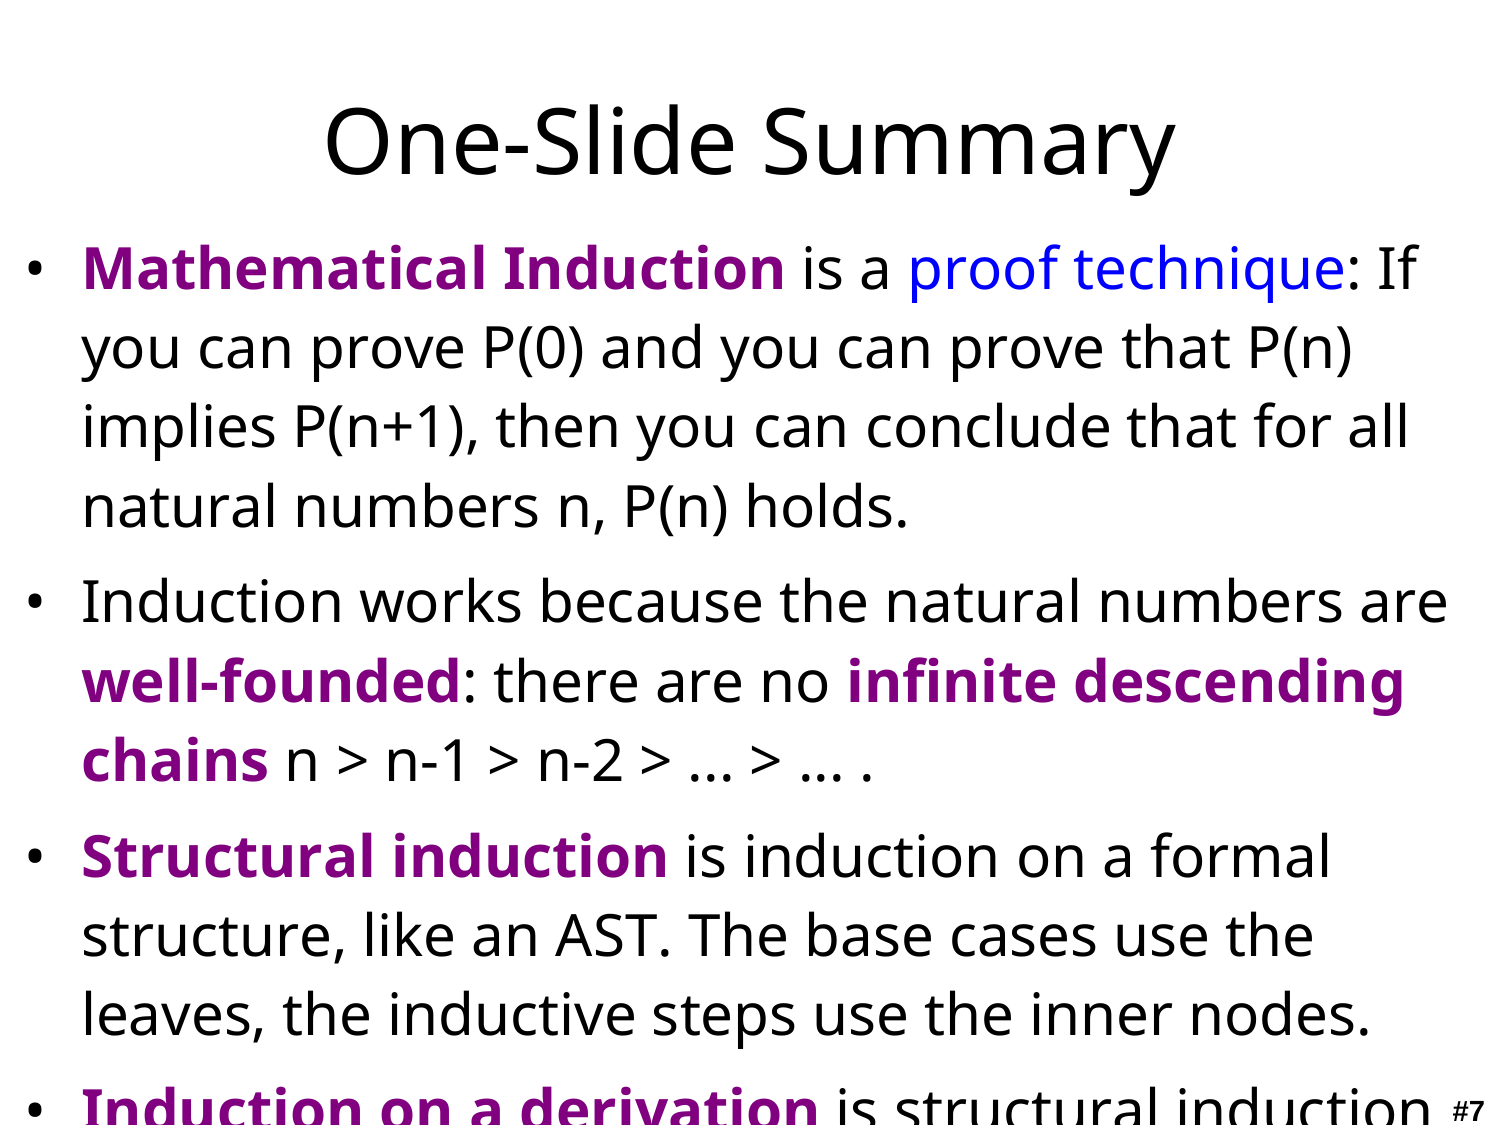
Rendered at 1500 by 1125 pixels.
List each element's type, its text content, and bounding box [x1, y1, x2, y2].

title One-Slide Summary [24, 45, 1476, 227]
list Mathematical Induction is a proof technique: If you can prove P(0) and you can prove that P(n) implies P(n+1), then you can conclude that for all natural numbers n, P(n) holds. Induction works because the natural numbers are well-founded: there are no infinite descending chains n > n-1 > n-2 > ... > ... . Structural induction is induction on a formal structure, like an AST. The base cases use the leaves, the inductive steps use the inner nodes. Induction on a derivation is structural induction applied to a derivation D (e.g., D::<c, >  ’). [24, 227, 1476, 1094]
